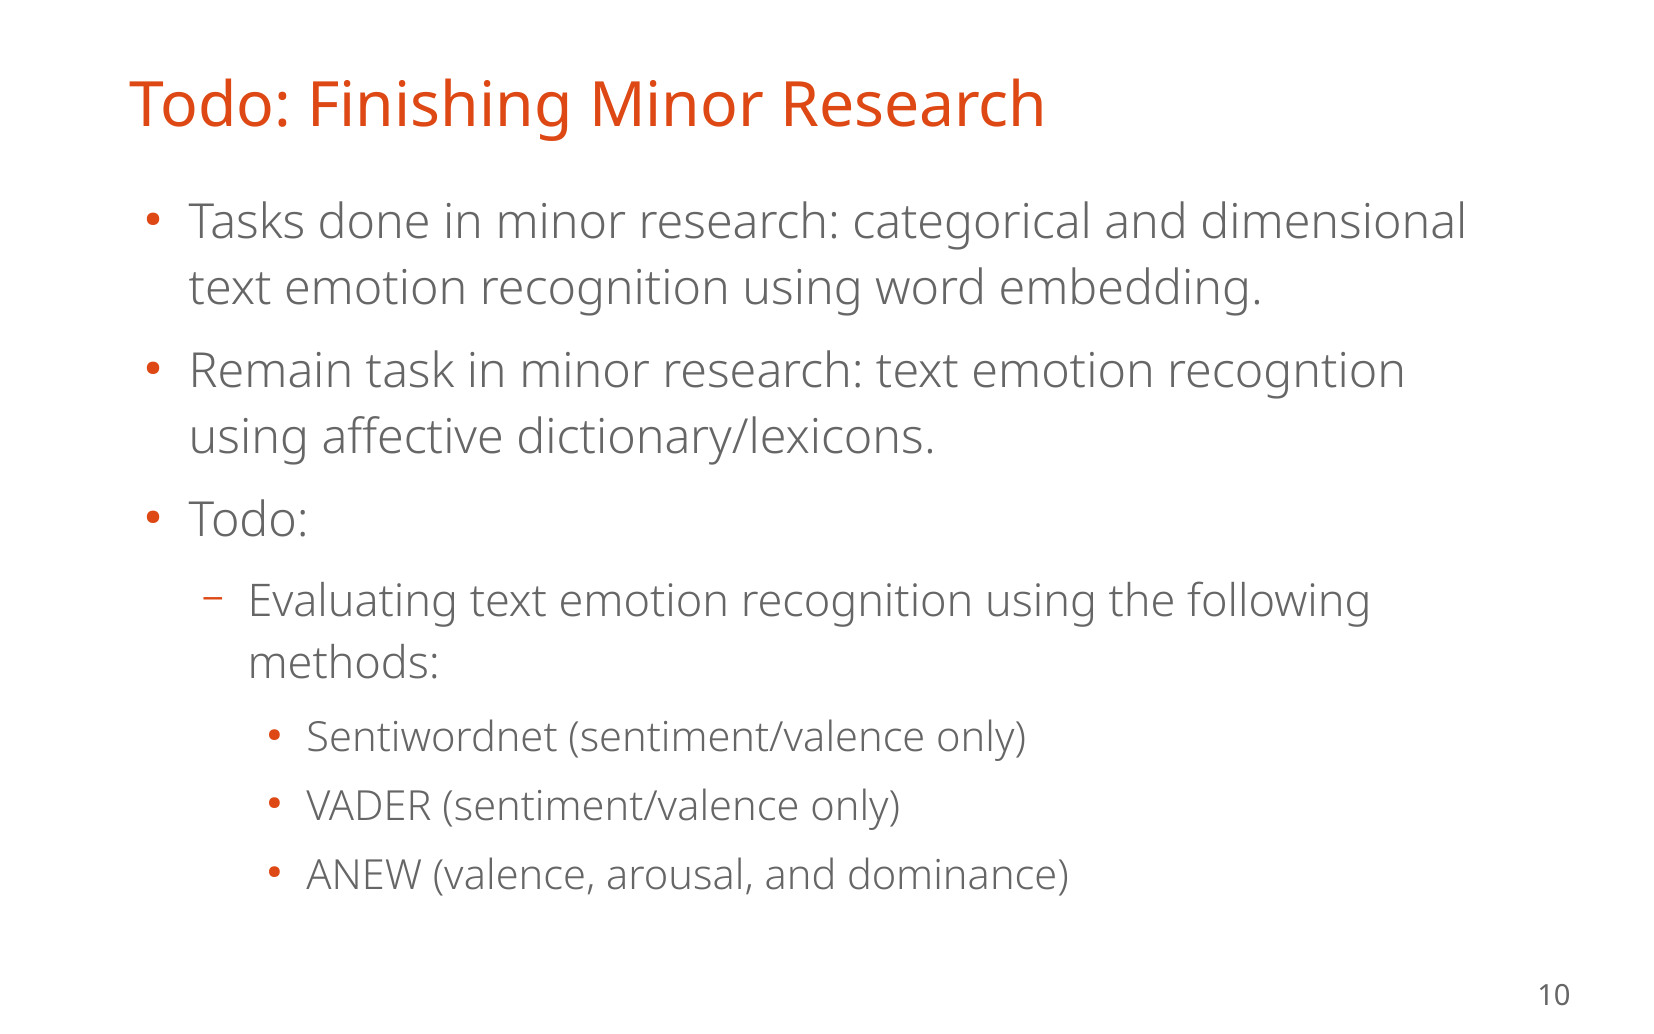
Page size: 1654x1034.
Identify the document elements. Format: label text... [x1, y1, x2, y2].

title Todo: Finishing Minor Research [129, 49, 1518, 155]
list Tasks done in minor research: categorical and dimensional text emotion recognition using word embedding. Remain task in minor research: text emotion recogntion using affective dictionary/lexicons. Todo: Evaluating text emotion recognition using the following methods: Sentiwordnet (sentiment/valence only) VADER (sentiment/valence only) ANEW (valence, arousal, and dominance) [129, 186, 1518, 916]
